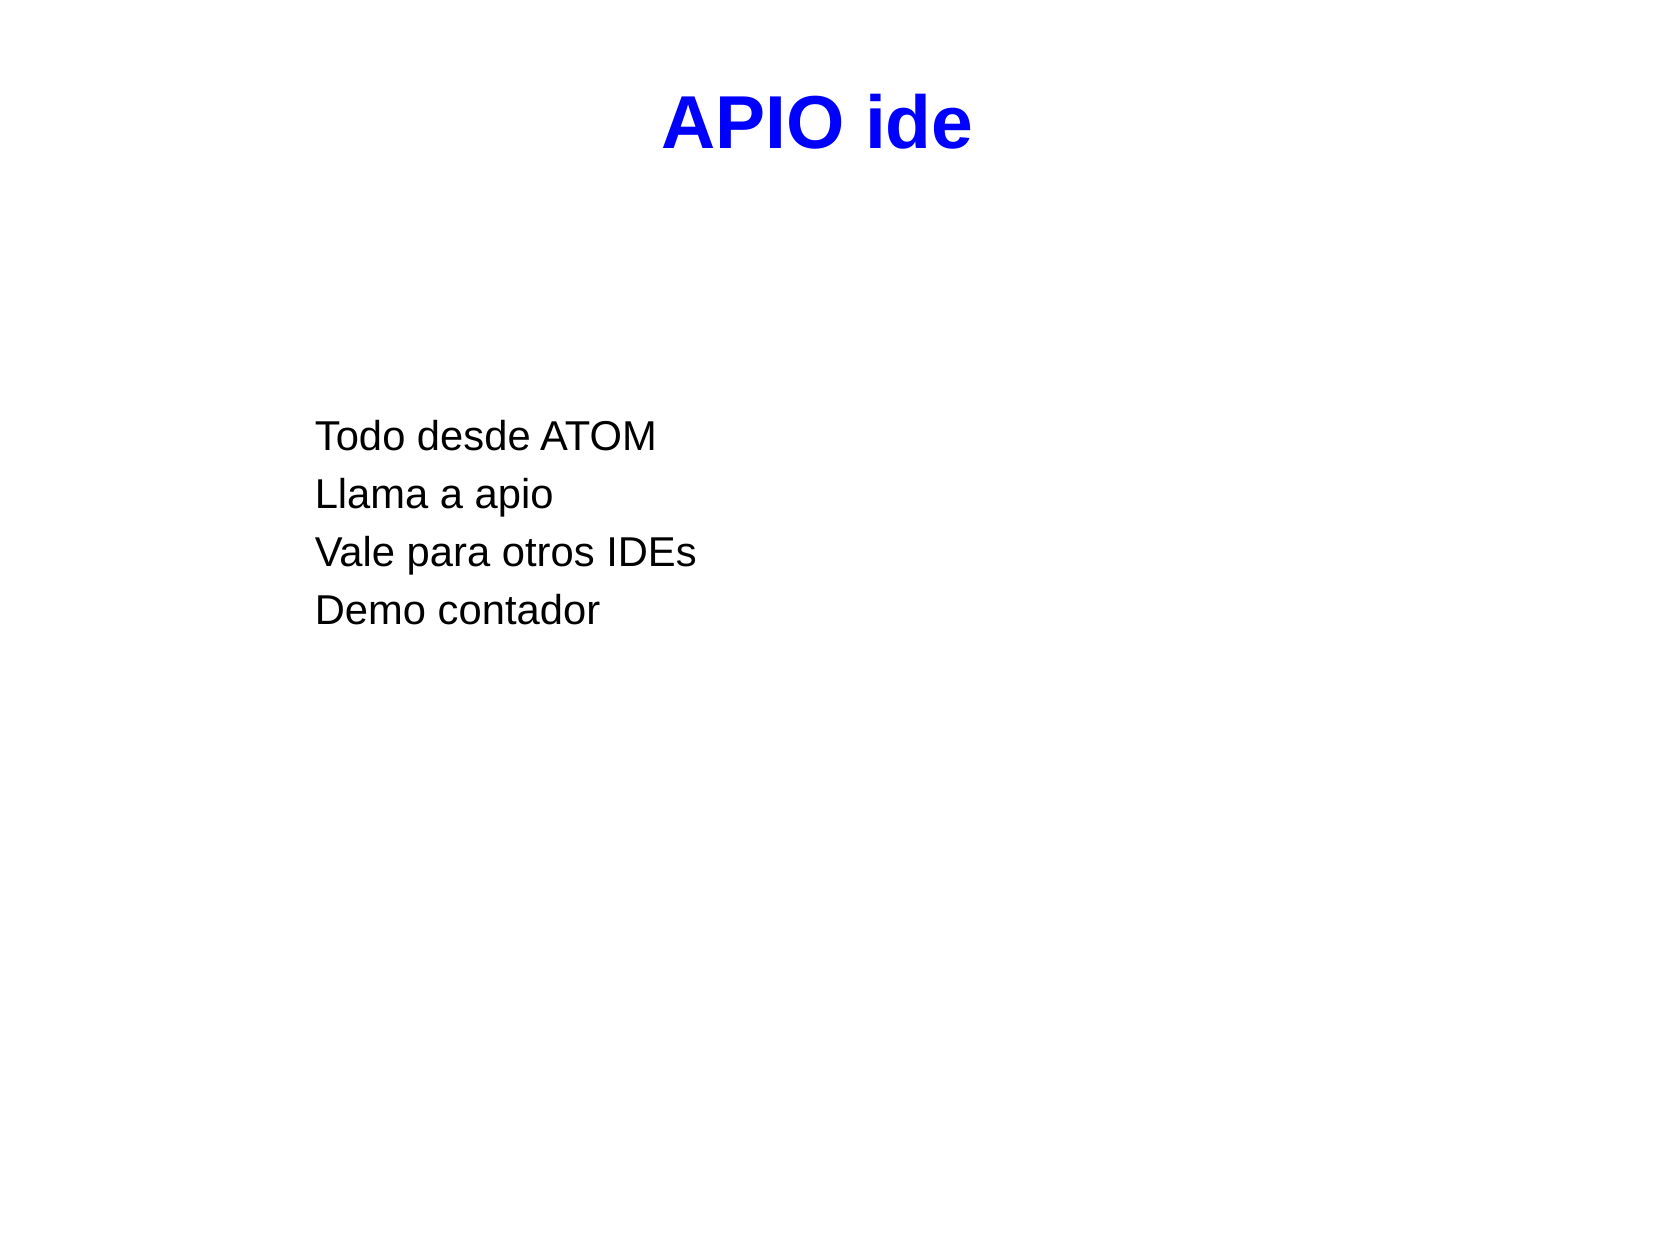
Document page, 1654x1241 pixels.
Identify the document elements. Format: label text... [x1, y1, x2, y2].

text_box Todo desde ATOM Llama a apio Vale para otros IDEs Demo contador [300, 405, 1201, 700]
text_box APIO ide [90, 73, 1546, 211]
